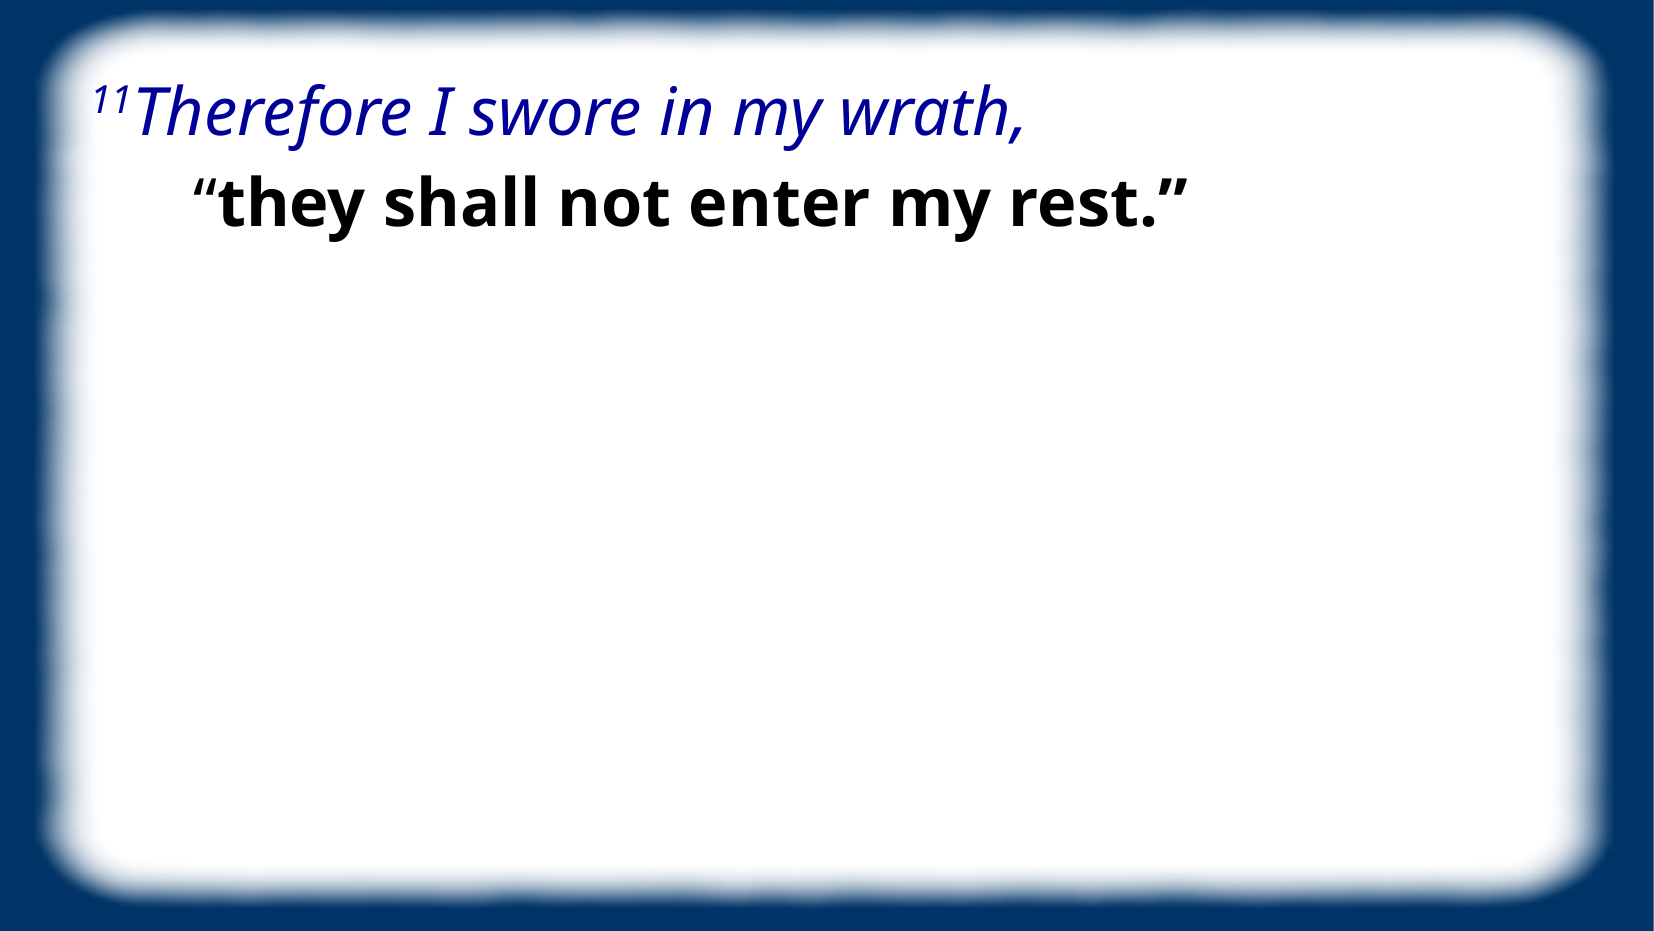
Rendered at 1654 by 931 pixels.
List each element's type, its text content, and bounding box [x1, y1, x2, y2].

picture [0, 0, 1654, 931]
text_box 11Therefore I swore in my wrath, “they shall not enter my rest.” [75, 56, 1546, 271]
